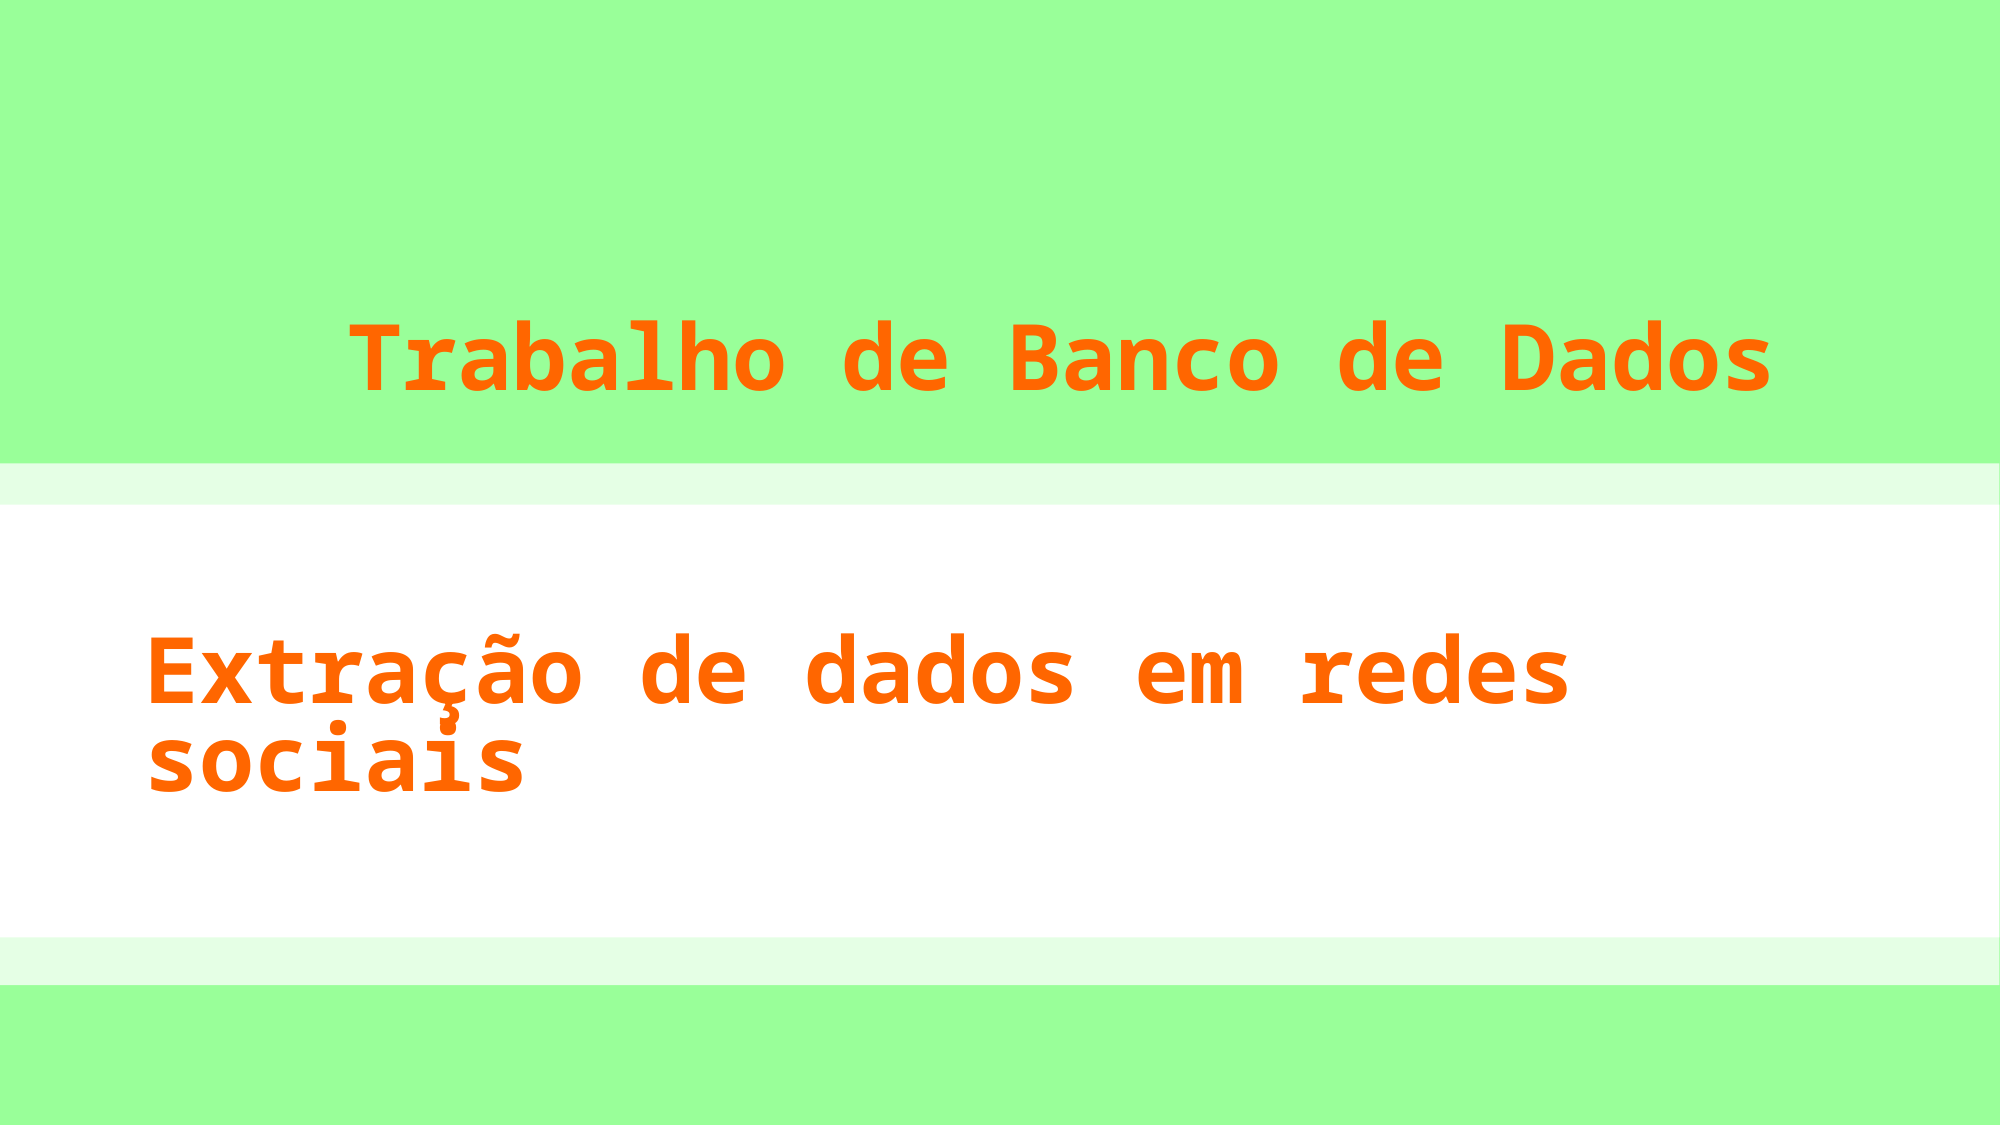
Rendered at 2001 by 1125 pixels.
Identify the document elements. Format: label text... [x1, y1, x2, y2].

text_box Trabalho de Banco de Dados Extração de dados em redes sociais [129, 188, 1890, 898]
